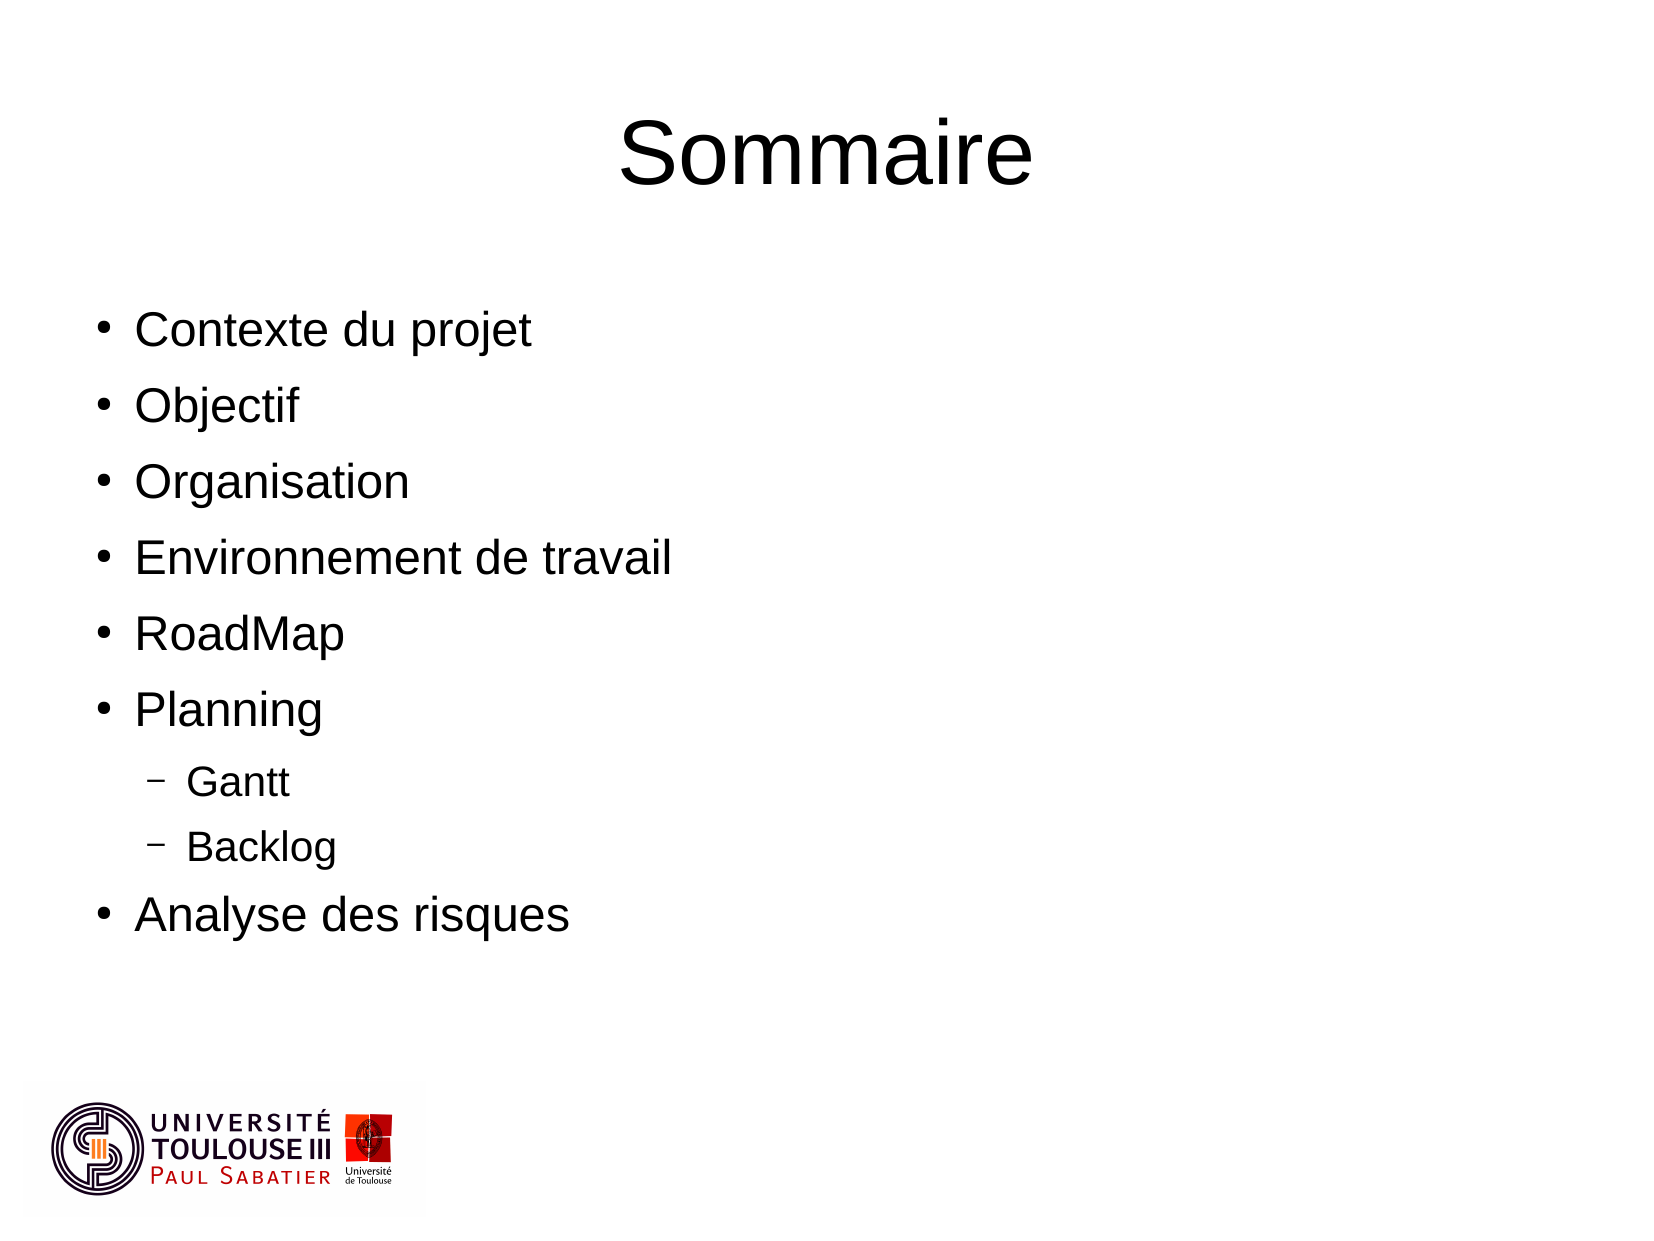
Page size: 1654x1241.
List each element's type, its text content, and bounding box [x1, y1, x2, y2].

list Contexte du projet Objectif Organisation Environnement de travail RoadMap Planning Gantt Backlog Analyse des risques [82, 225, 1571, 945]
picture [23, 1081, 426, 1217]
title Sommaire [82, 49, 1571, 225]
